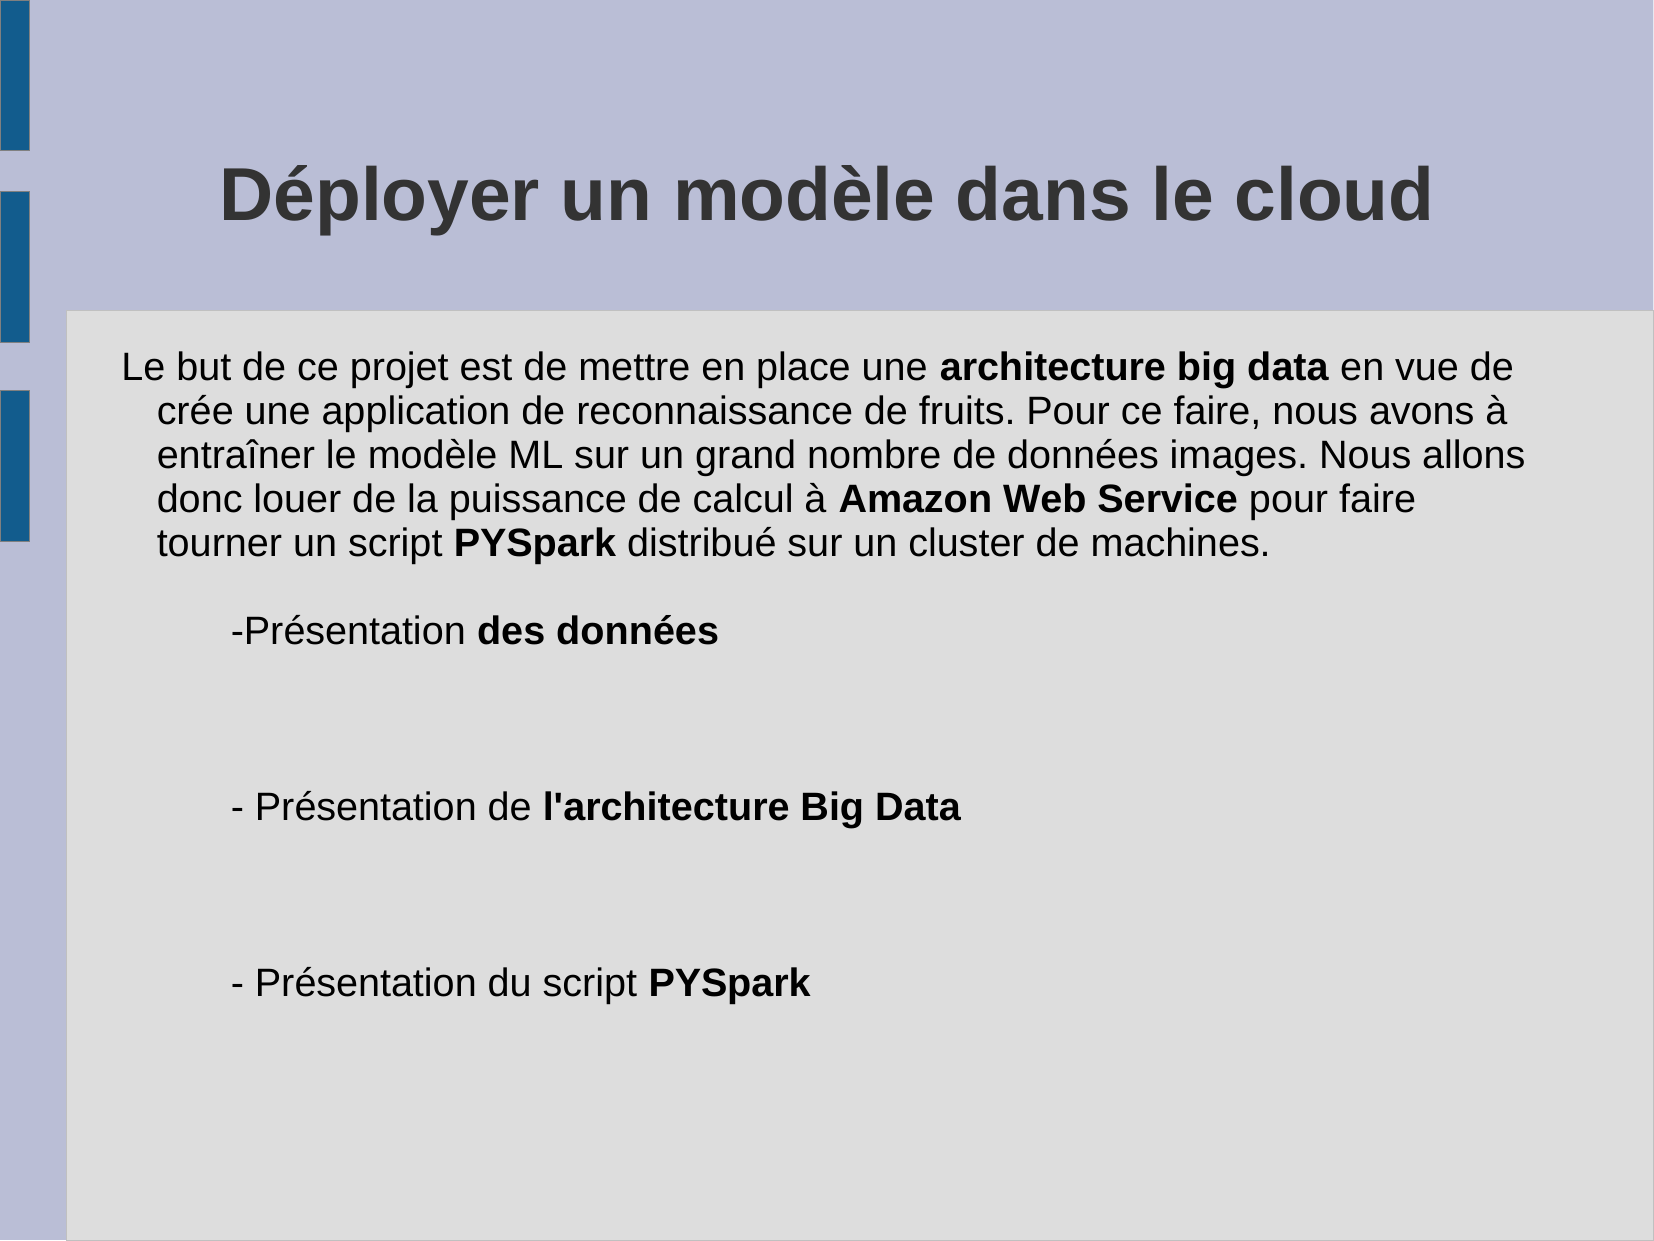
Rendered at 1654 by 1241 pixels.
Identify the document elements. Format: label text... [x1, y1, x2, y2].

title Déployer un modèle dans le cloud [121, 91, 1534, 299]
subtitle Le but de ce projet est de mettre en place une architecture big data en vue de crée une application de reconnaissance de fruits. Pour ce faire, nous avons à entraîner le modèle ML sur un grand nombre de données images. Nous allons donc louer de la puissance de calcul à Amazon Web Service pour faire tourner un script PYSpark distribué sur un cluster de machines. -Présentation des données - Présentation de l'architecture Big Data - Présentation du script PYSpark [121, 344, 1534, 1127]
